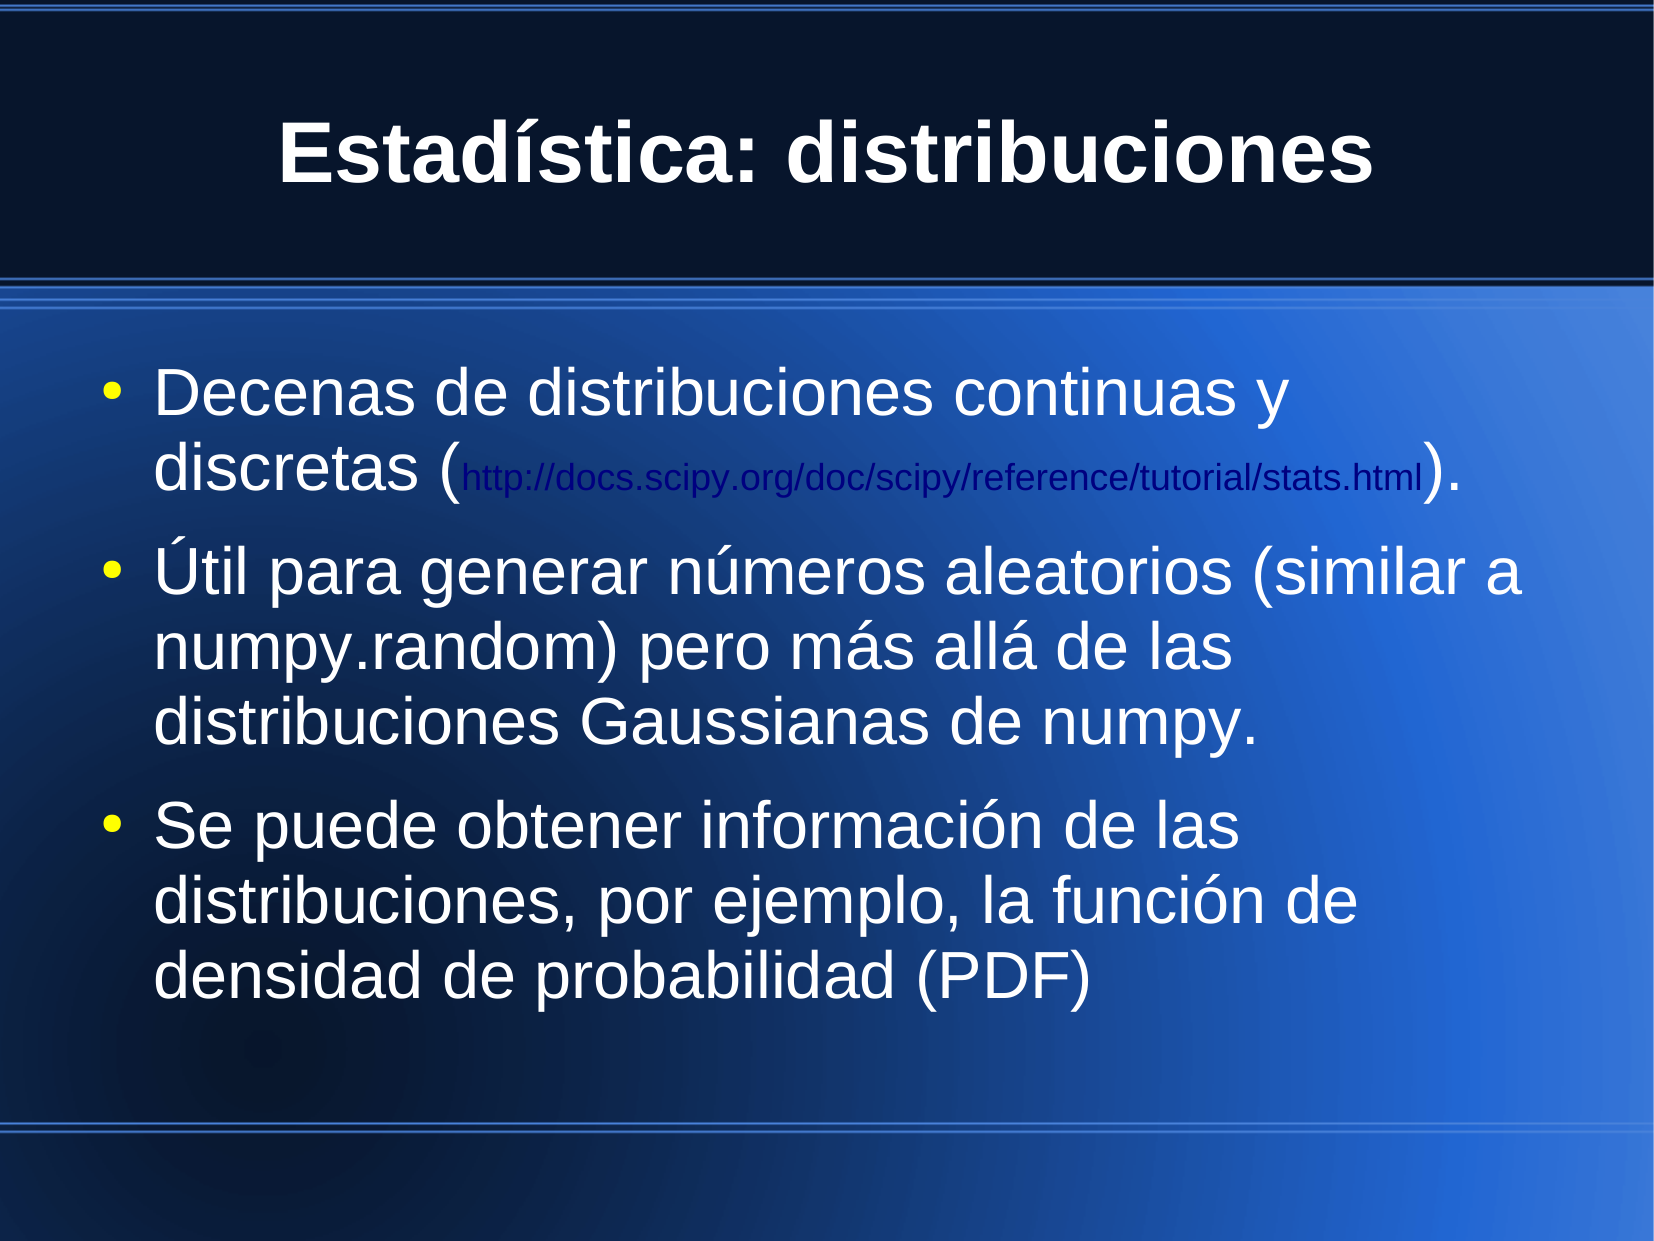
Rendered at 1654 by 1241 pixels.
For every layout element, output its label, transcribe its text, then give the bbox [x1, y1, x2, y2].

title Estadística: distribuciones [82, 49, 1571, 257]
list Decenas de distribuciones continuas y discretas (http://docs.scipy.org/doc/scipy/reference/tutorial/stats.html). Útil para generar números aleatorios (similar a numpy.random) pero más allá de las distribuciones Gaussianas de numpy. Se puede obtener información de las distribuciones, por ejemplo, la función de densidad de probabilidad (PDF) [82, 355, 1571, 1075]
picture [0, 0, 1654, 1241]
